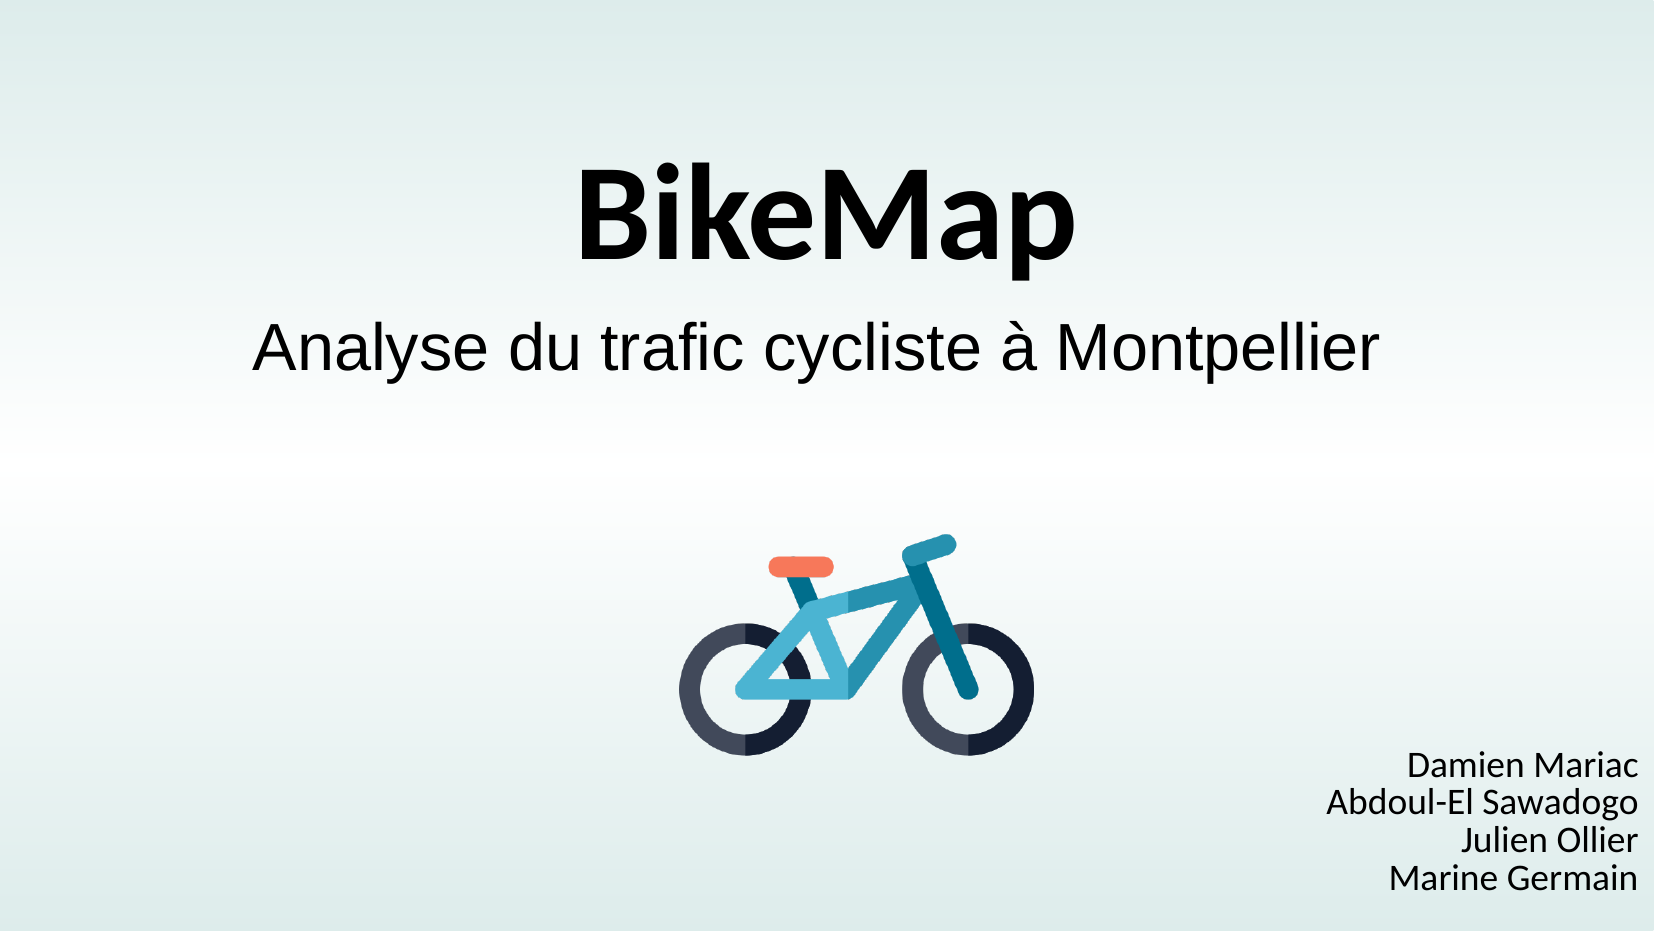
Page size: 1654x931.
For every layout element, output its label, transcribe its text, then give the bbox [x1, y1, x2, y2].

text_box Damien Mariac Abdoul-El Sawadogo Julien Ollier Marine Germain [0, 741, 1654, 908]
text_box Analyse du trafic cycliste à Montpellier [0, 302, 1654, 468]
title BikeMap [0, 147, 1654, 302]
picture [679, 468, 1034, 741]
